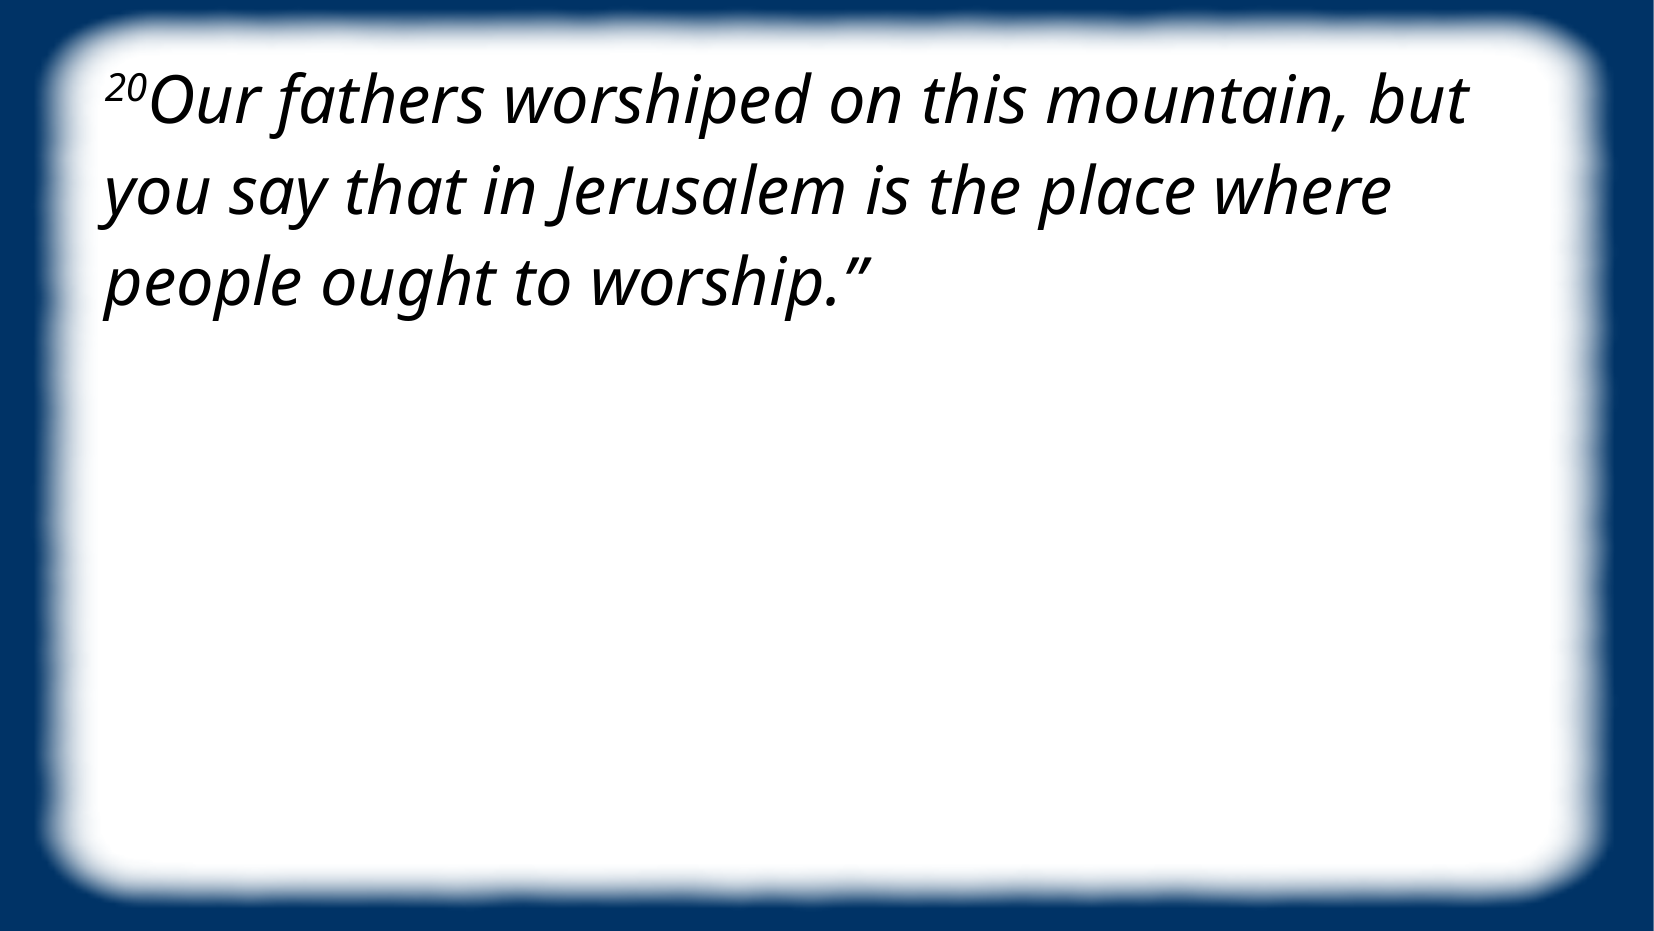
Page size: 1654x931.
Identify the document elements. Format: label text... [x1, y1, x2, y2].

text_box 20Our fathers worshiped on this mountain, but you say that in Jerusalem is the place where people ought to worship.” [90, 45, 1561, 346]
picture [0, 0, 1654, 931]
